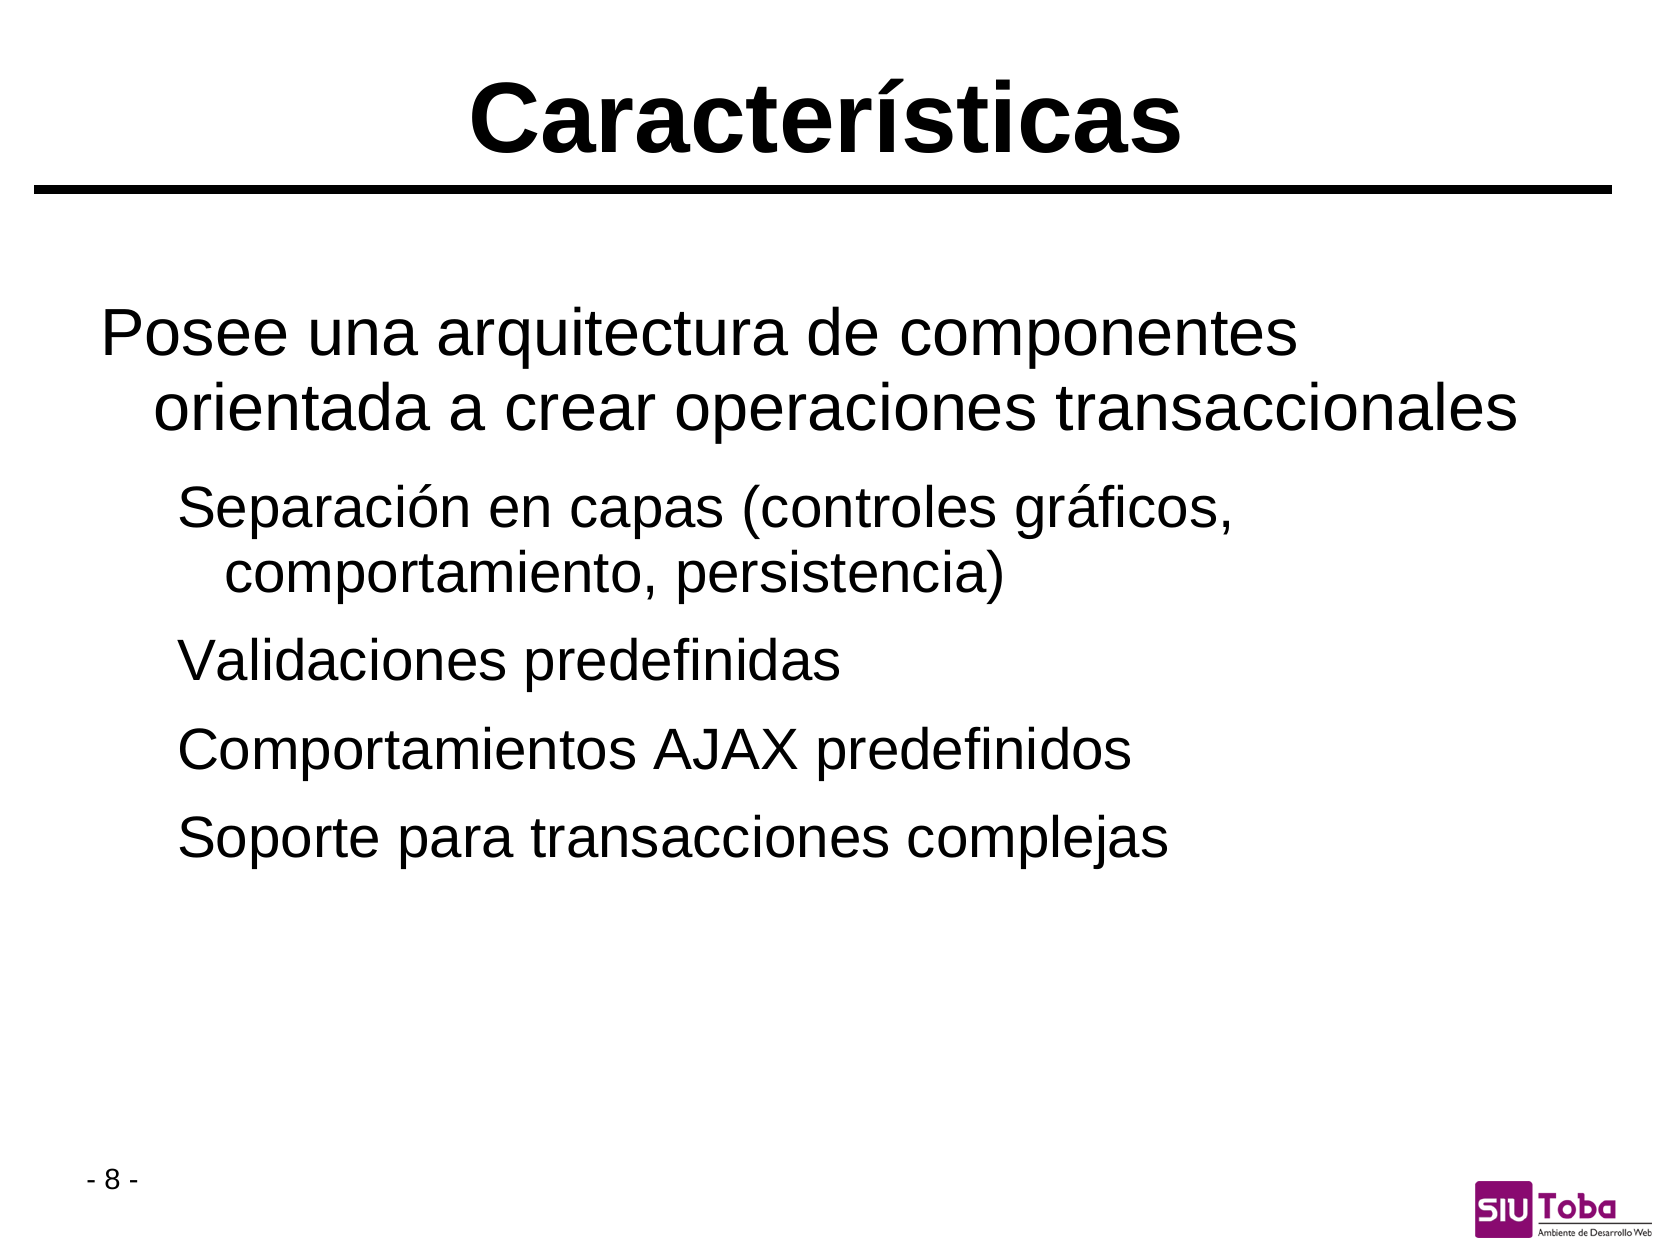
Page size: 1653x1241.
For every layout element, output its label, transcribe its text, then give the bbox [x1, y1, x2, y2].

title Características [58, 47, 1594, 188]
picture [1475, 1181, 1652, 1238]
list Posee una arquitectura de componentes orientada a crear operaciones transaccionales Separación en capas (controles gráficos, comportamiento, persistencia) Validaciones predefinidas Comportamientos AJAX predefinidos Soporte para transacciones complejas [82, 295, 1565, 1095]
